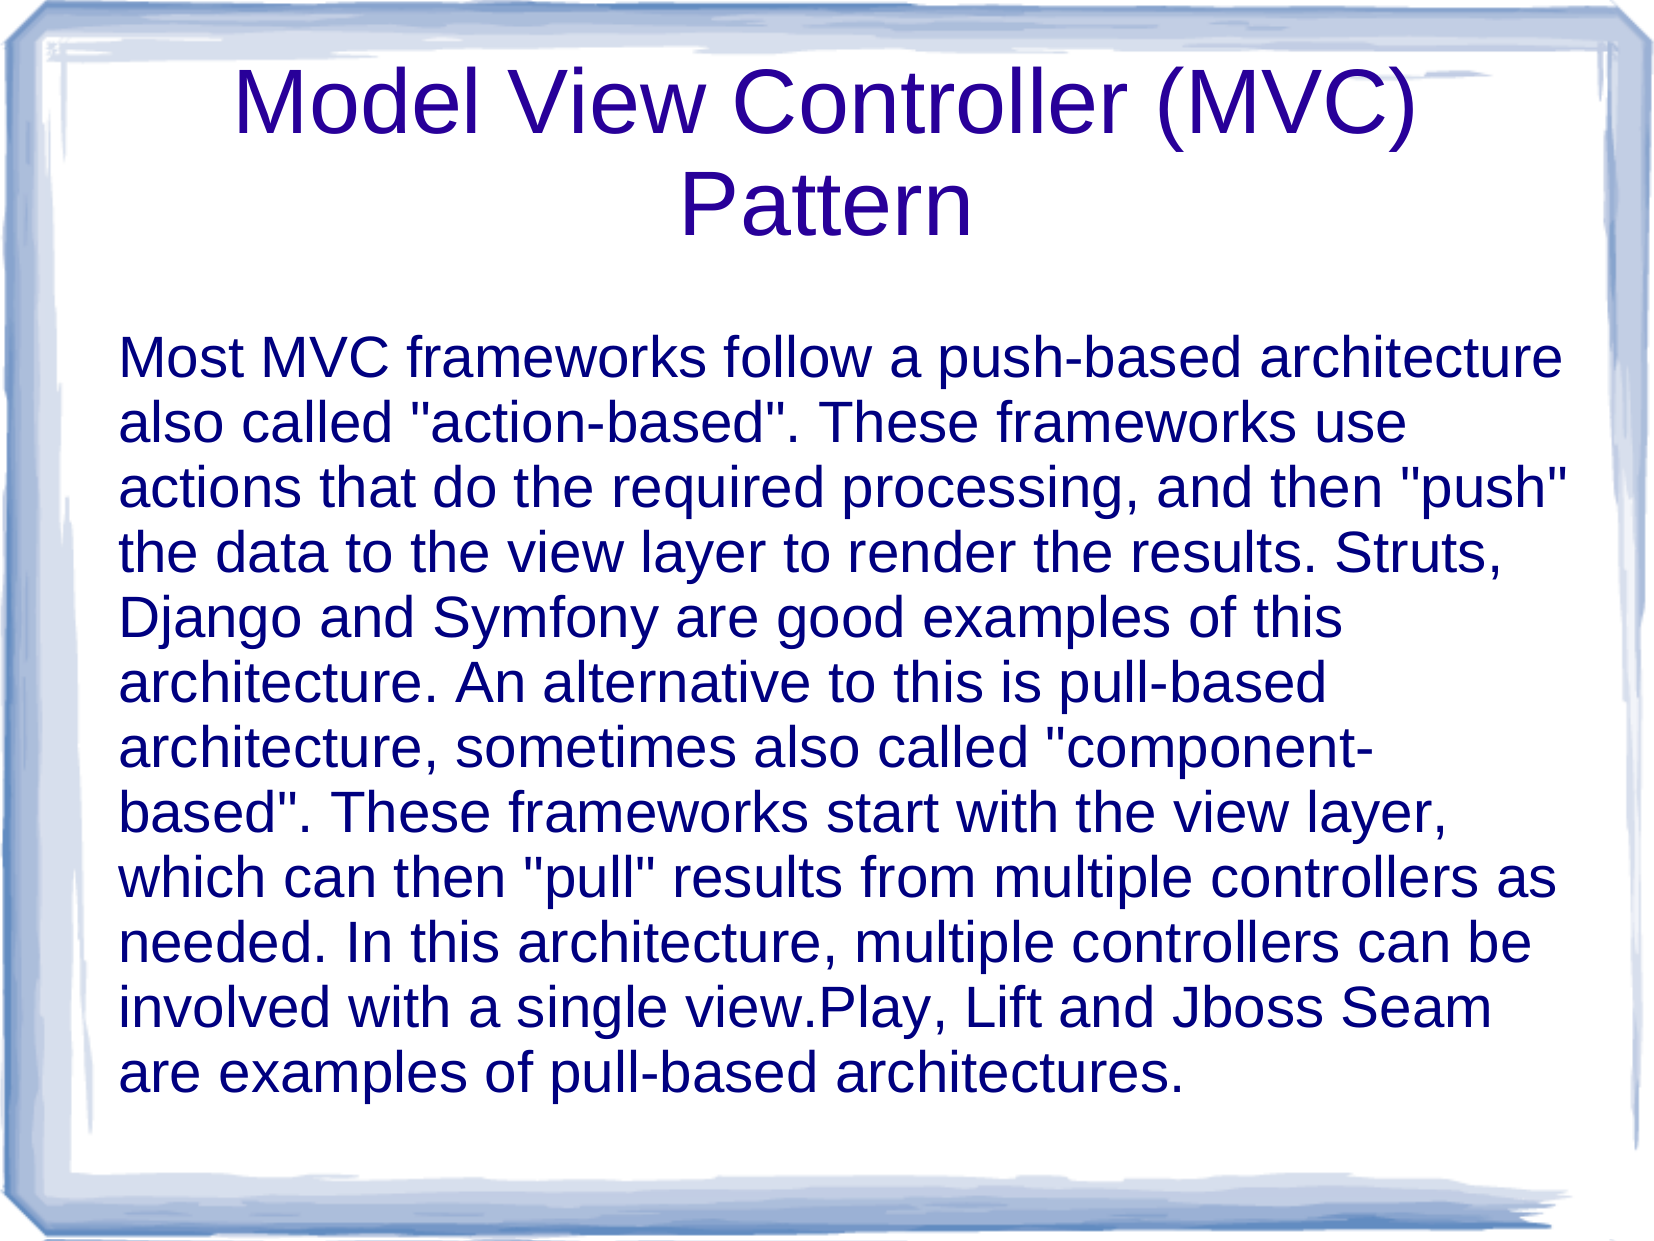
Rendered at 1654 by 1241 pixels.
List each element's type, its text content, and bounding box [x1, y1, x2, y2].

title Model View Controller (MVC) Pattern [82, 49, 1571, 257]
picture [0, 0, 1654, 1241]
list Most MVC frameworks follow a push-based architecture also called "action-based". These frameworks use actions that do the required processing, and then "push" the data to the view layer to render the results. Struts, Django and Symfony are good examples of this architecture. An alternative to this is pull-based architecture, sometimes also called "component-based". These frameworks start with the view layer, which can then "pull" results from multiple controllers as needed. In this architecture, multiple controllers can be involved with a single view.Play, Lift and Jboss Seam are examples of pull-based architectures. [118, 324, 1571, 1103]
